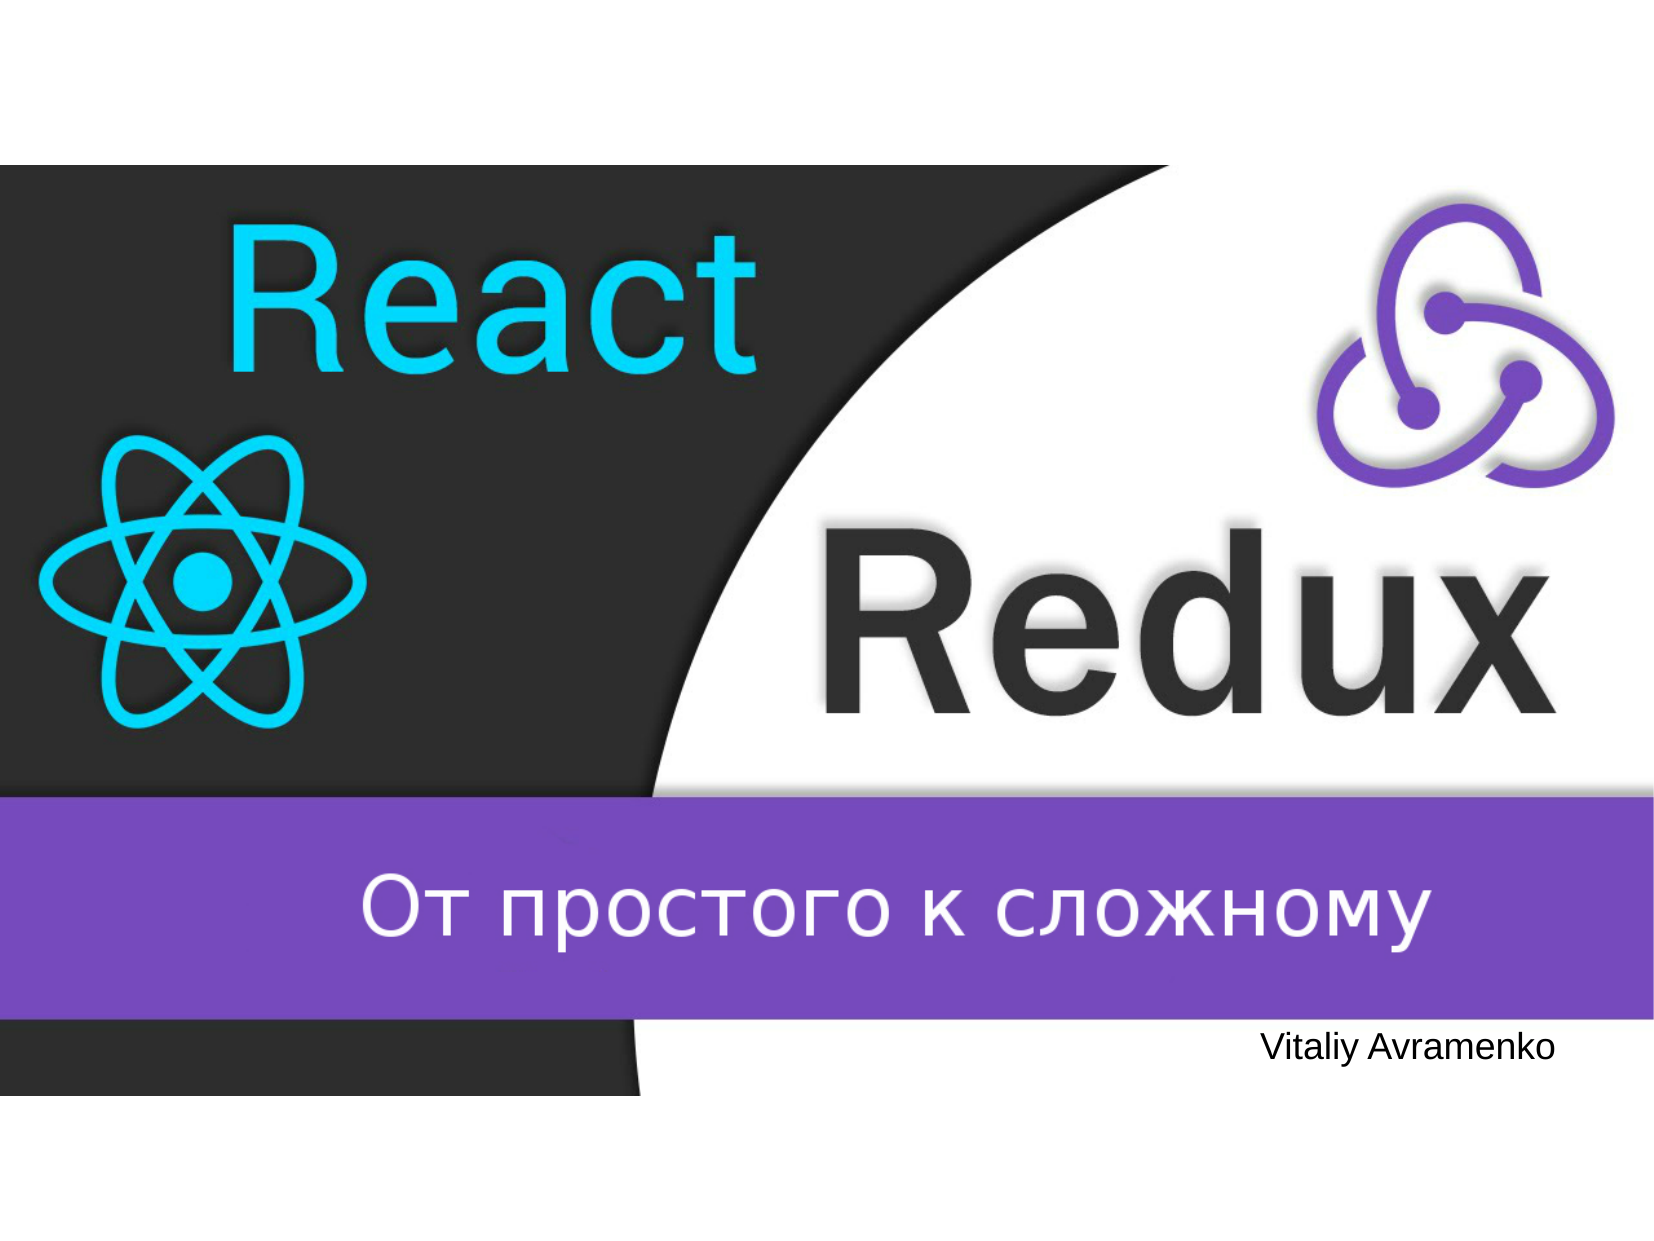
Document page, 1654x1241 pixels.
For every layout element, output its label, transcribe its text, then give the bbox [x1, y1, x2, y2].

text_box Vitaliy Avramenko [1245, 1014, 1576, 1095]
picture [0, 165, 1654, 1096]
